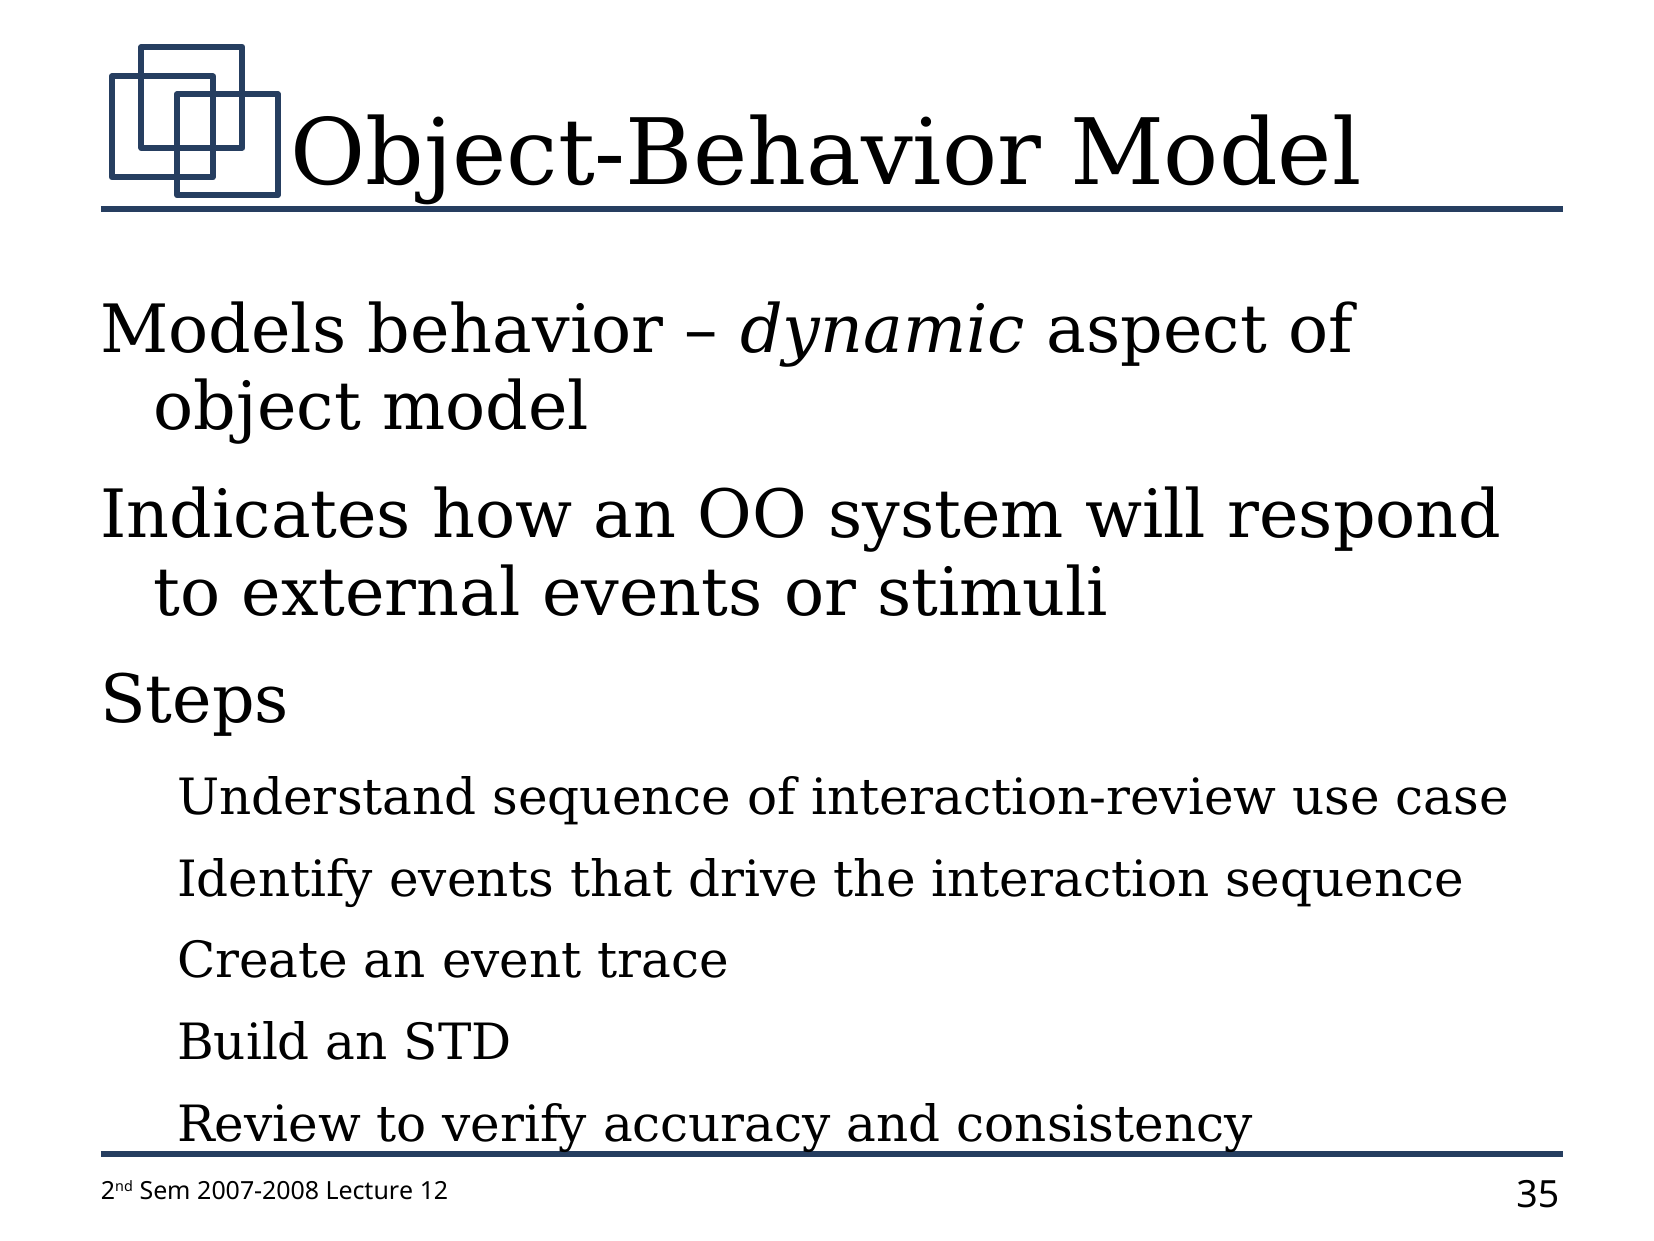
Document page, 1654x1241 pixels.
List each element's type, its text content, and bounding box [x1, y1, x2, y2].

list Models behavior – dynamic aspect of object model Indicates how an OO system will respond to external events or stimuli Steps Understand sequence of interaction-review use case Identify events that drive the interaction sequence Create an event trace Build an STD Review to verify accuracy and consistency [82, 290, 1571, 1154]
title Object-Behavior Model [82, 49, 1571, 257]
